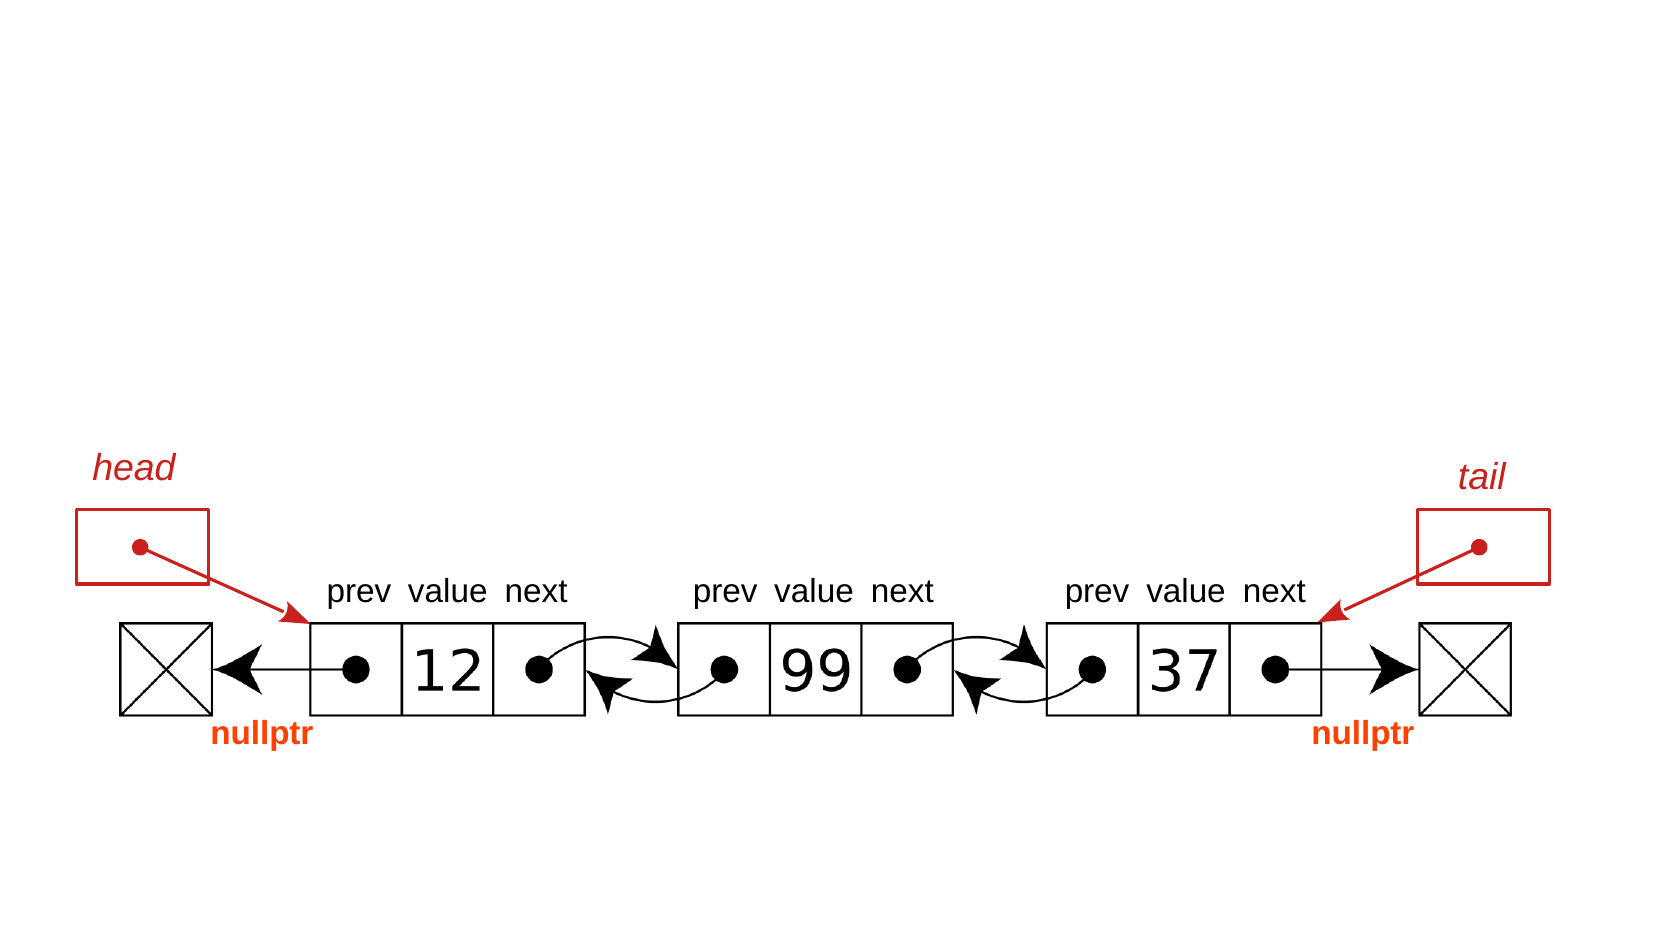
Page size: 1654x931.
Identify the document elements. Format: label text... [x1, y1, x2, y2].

text_box next [1218, 565, 1331, 623]
text_box value [782, 565, 846, 623]
text_box value [416, 565, 480, 622]
text_box next [480, 565, 593, 622]
text_box prev [1041, 565, 1154, 623]
text_box prev [302, 565, 416, 623]
text_box nullptr [1274, 717, 1452, 777]
picture [119, 622, 1514, 717]
text_box head [50, 439, 218, 497]
text_box next [846, 565, 959, 623]
text_box tail [1415, 448, 1549, 506]
text_box nullptr [173, 706, 351, 777]
text_box prev [669, 565, 782, 623]
text_box value [1154, 565, 1218, 623]
